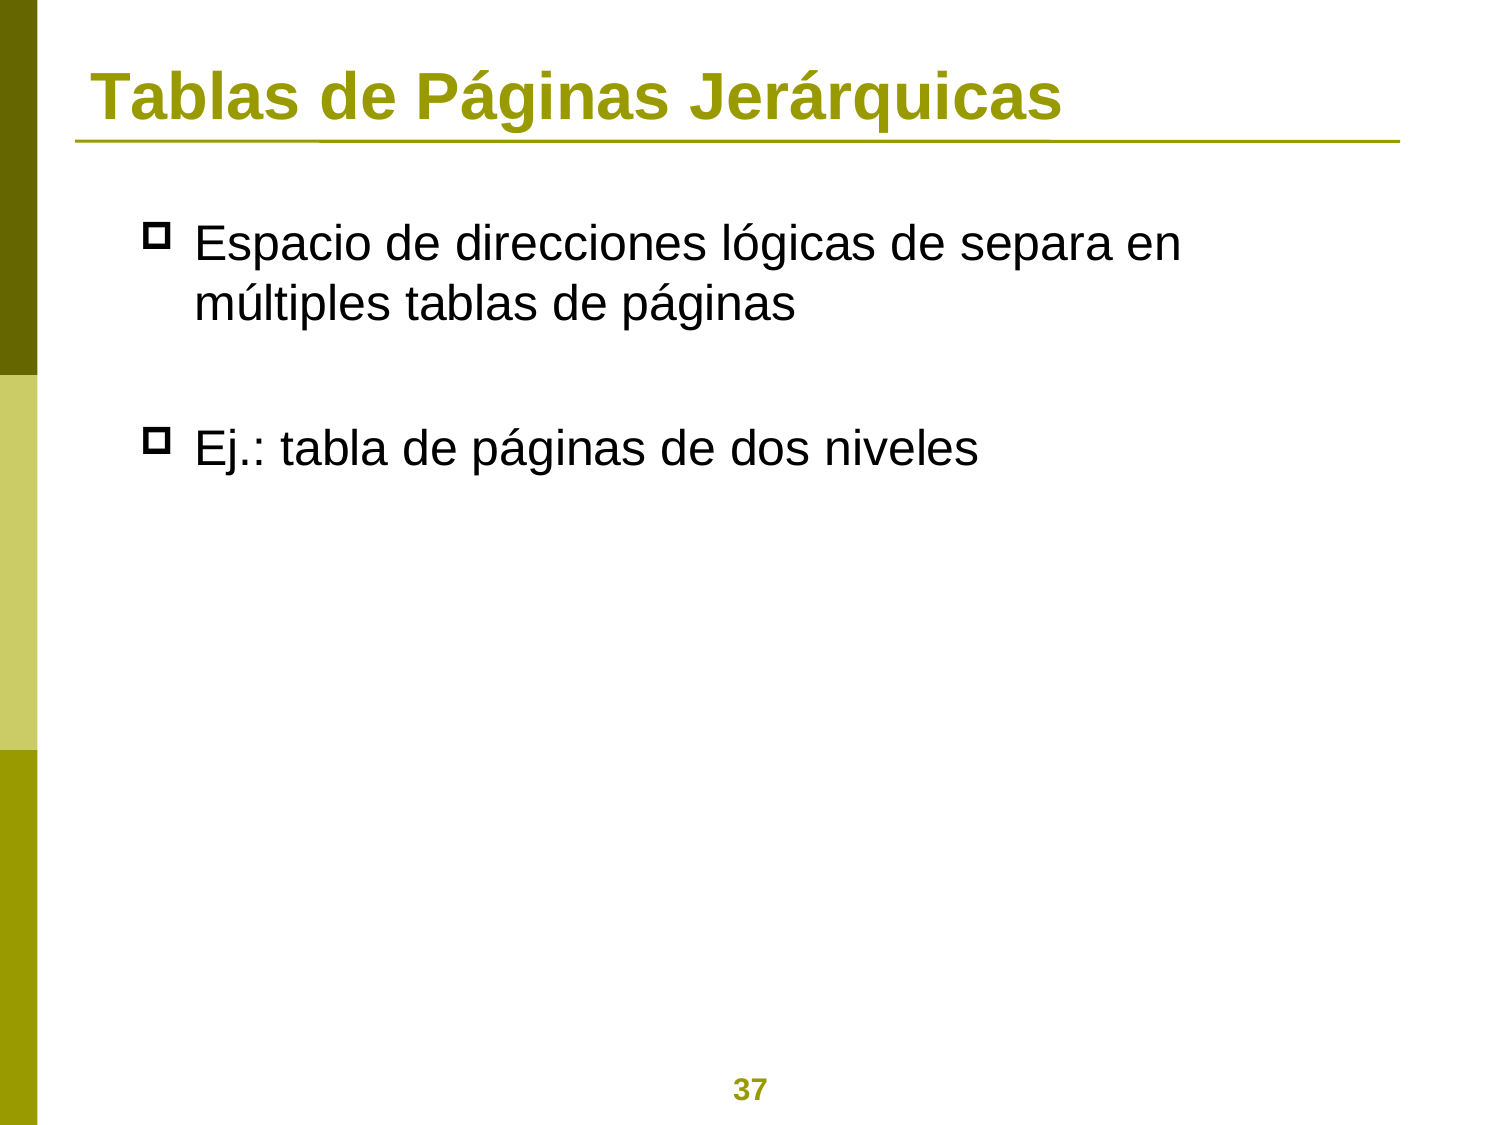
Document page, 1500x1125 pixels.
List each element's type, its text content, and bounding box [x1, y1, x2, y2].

text_box Espacio de direcciones lógicas de separa en múltiples tablas de páginas Ej.: tabla de páginas de dos niveles [125, 203, 1240, 937]
text_box Tablas de Páginas Jerárquicas [75, 45, 1426, 141]
